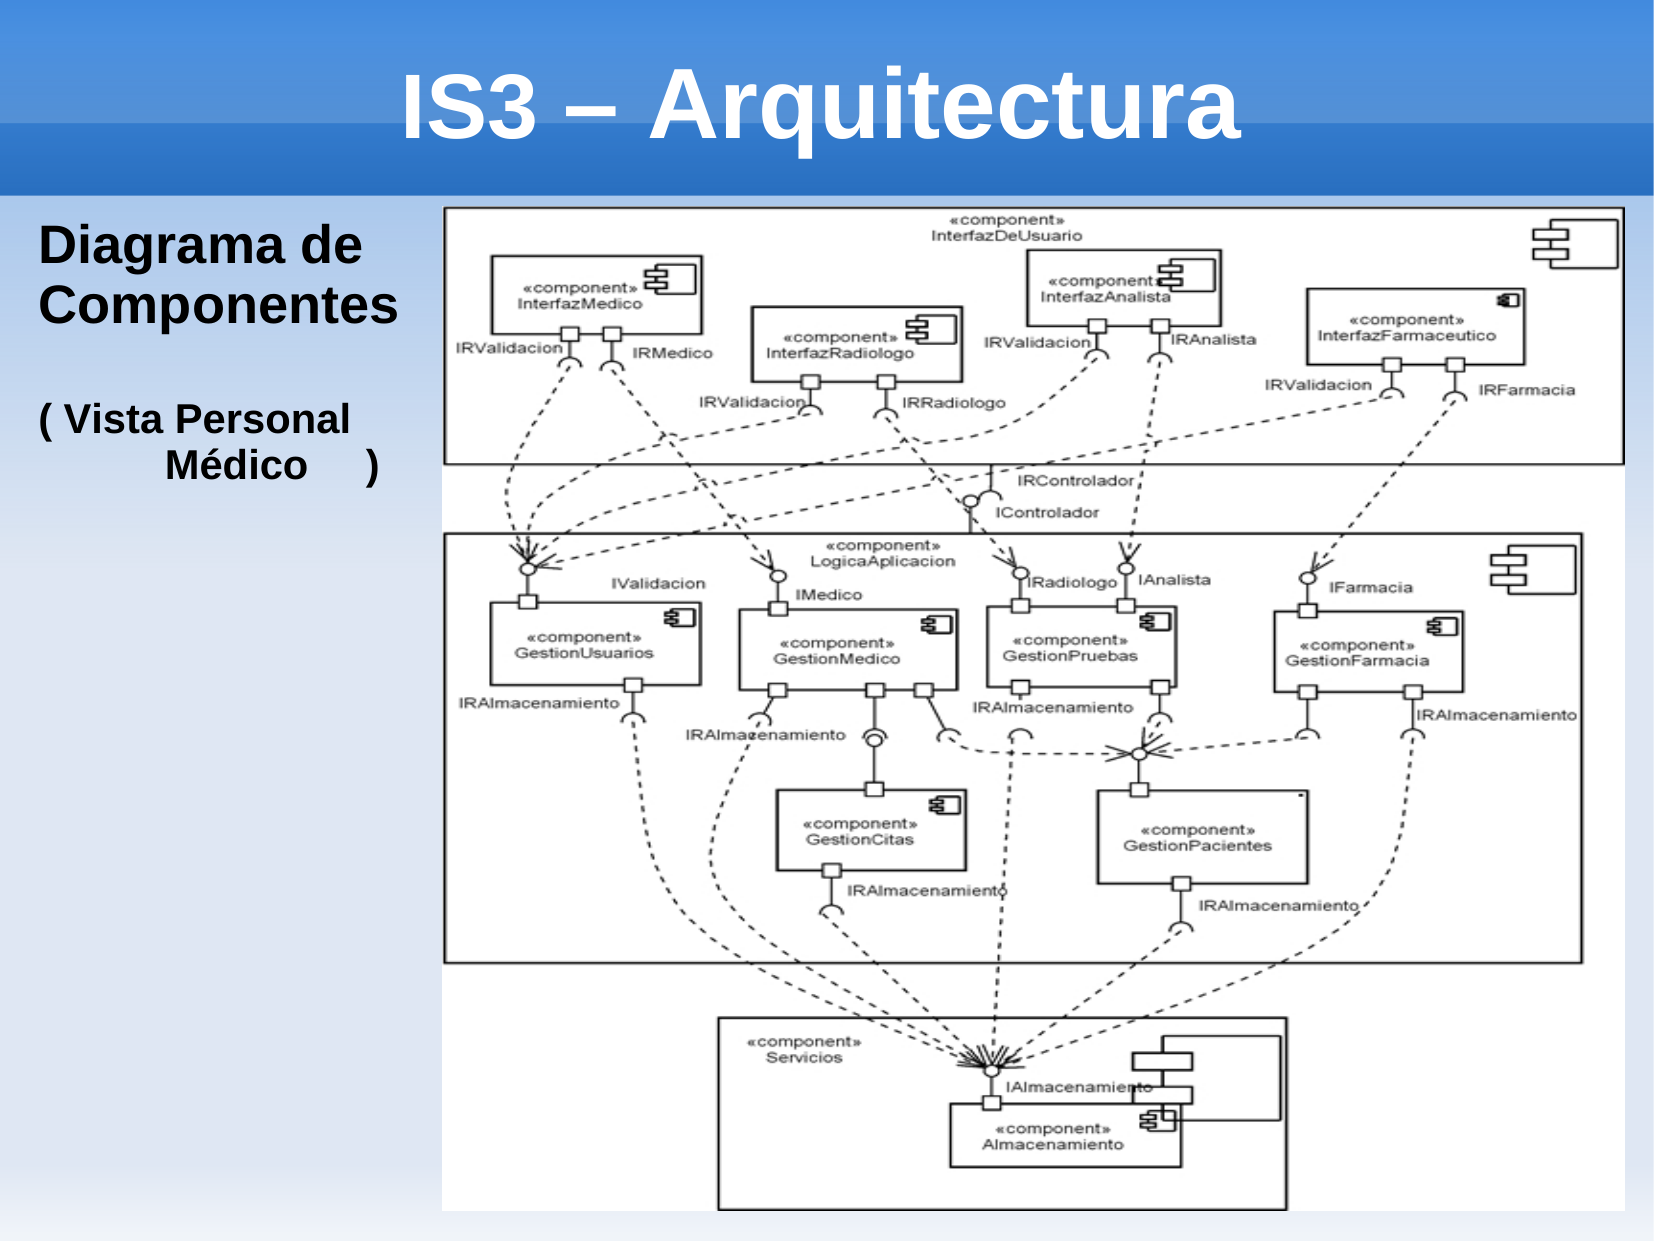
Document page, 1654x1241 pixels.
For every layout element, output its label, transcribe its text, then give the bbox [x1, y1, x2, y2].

text_box Diagrama de Componentes ( Vista Personal Médico ) [23, 206, 438, 503]
picture [0, 0, 1654, 1241]
title IS3 – Arquitectura [76, 0, 1565, 208]
